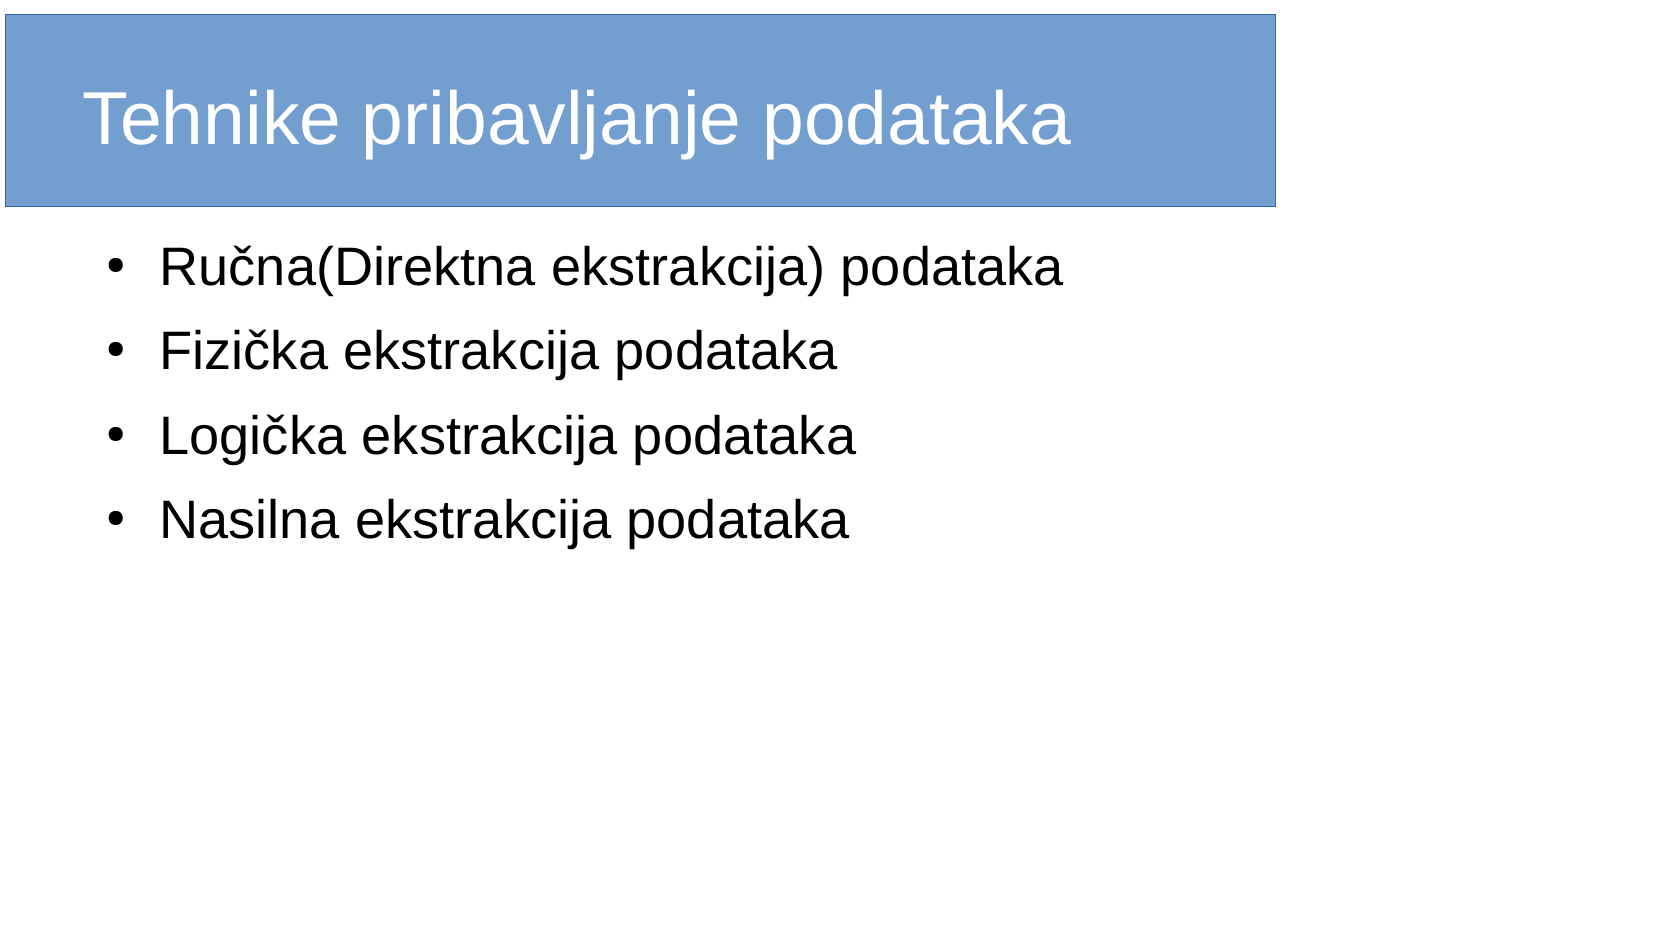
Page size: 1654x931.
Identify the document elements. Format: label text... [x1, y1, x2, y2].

list Ručna(Direktna ekstrakcija) podataka Fizička ekstrakcija podataka Logička ekstrakcija podataka Nasilna ekstrakcija podataka [88, 236, 1565, 798]
title Tehnike pribavljanje podataka [82, 44, 1235, 192]
